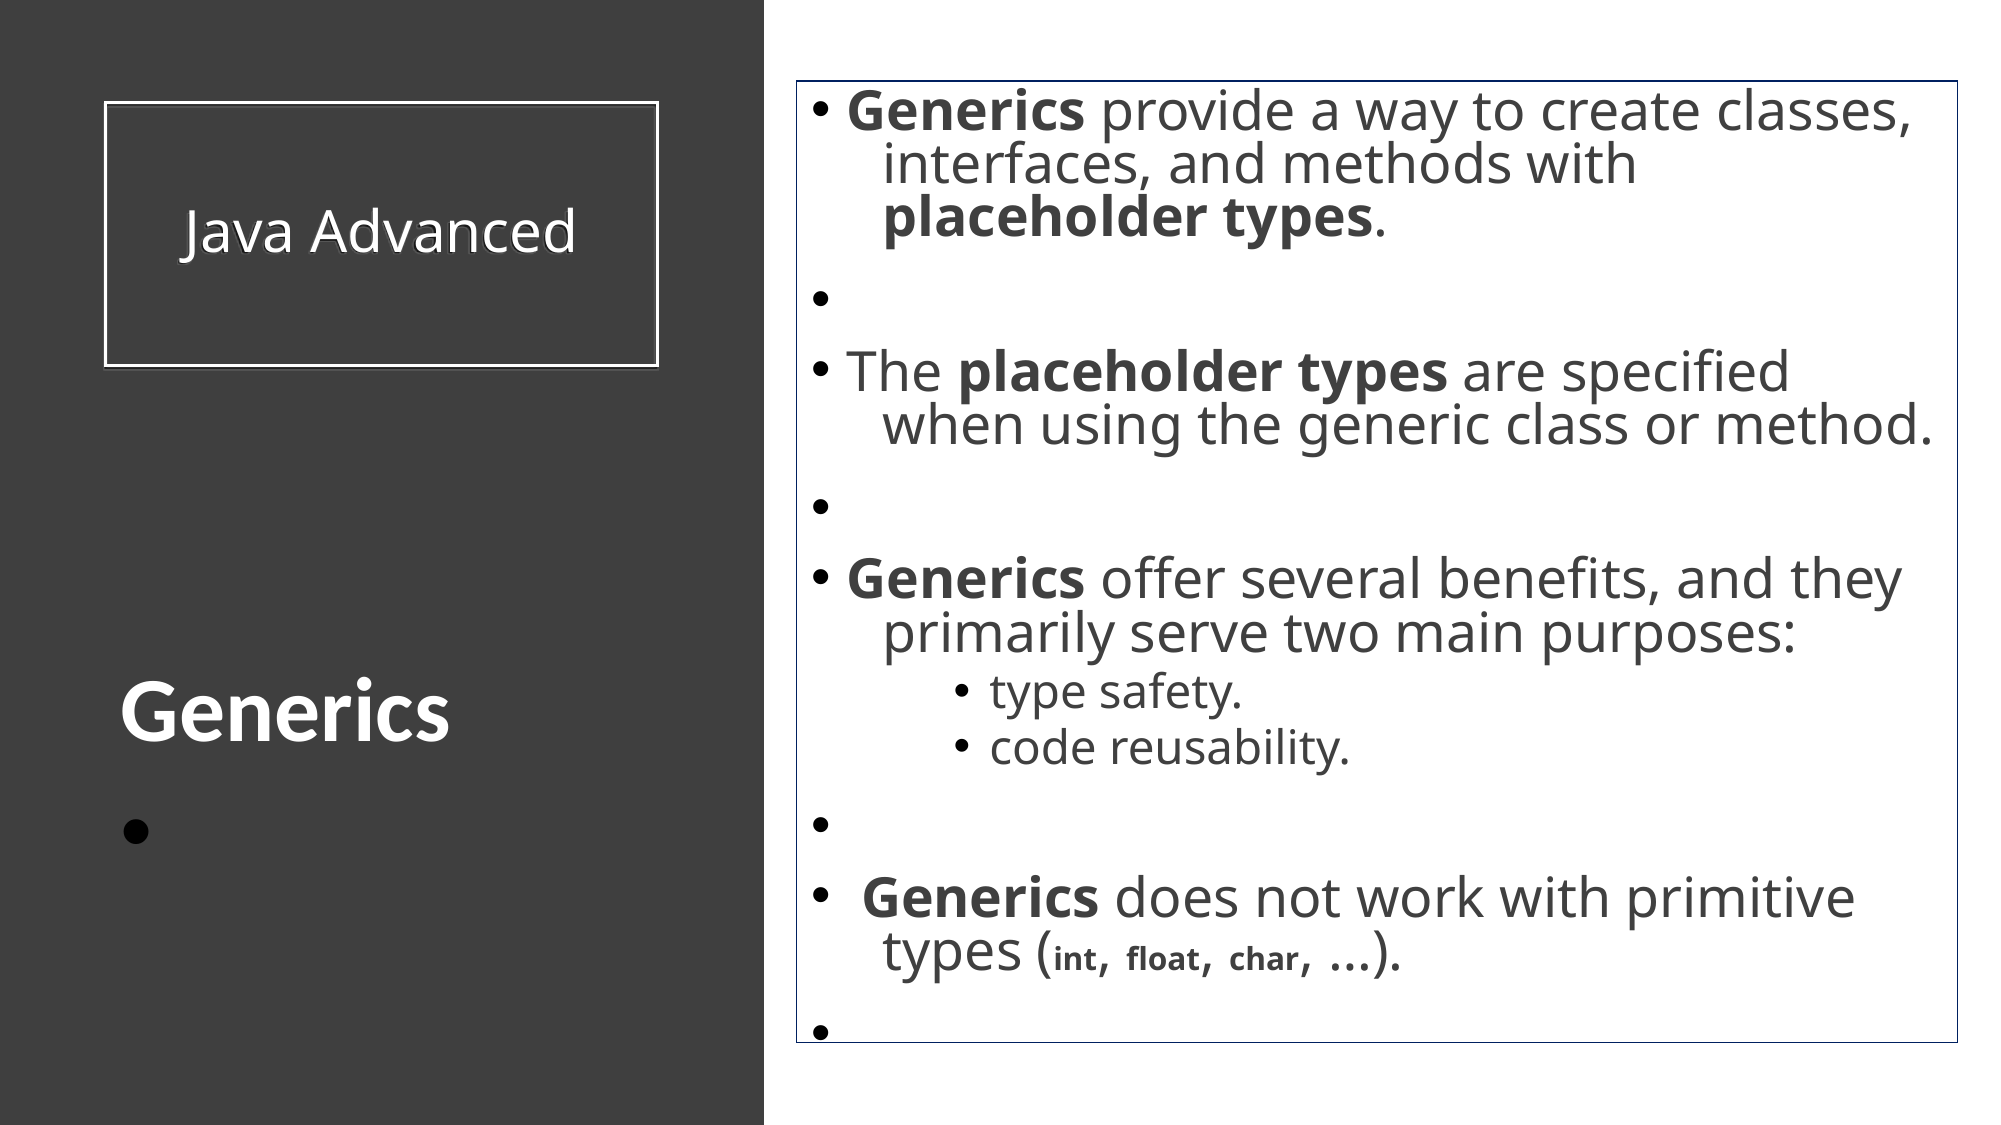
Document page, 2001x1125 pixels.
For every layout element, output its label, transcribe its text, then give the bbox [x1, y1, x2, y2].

title Java Advanced [105, 102, 658, 366]
list Generics provide a way to create classes, interfaces, and methods with placeholder types. The placeholder types are specified when using the generic class or method. Generics offer several benefits, and they primarily serve two main purposes: type safety. code reusability. Generics does not work with primitive types (int, float, char, …). [796, 80, 1958, 1043]
text_box [0, 0, 764, 1125]
list Generics [105, 423, 658, 984]
